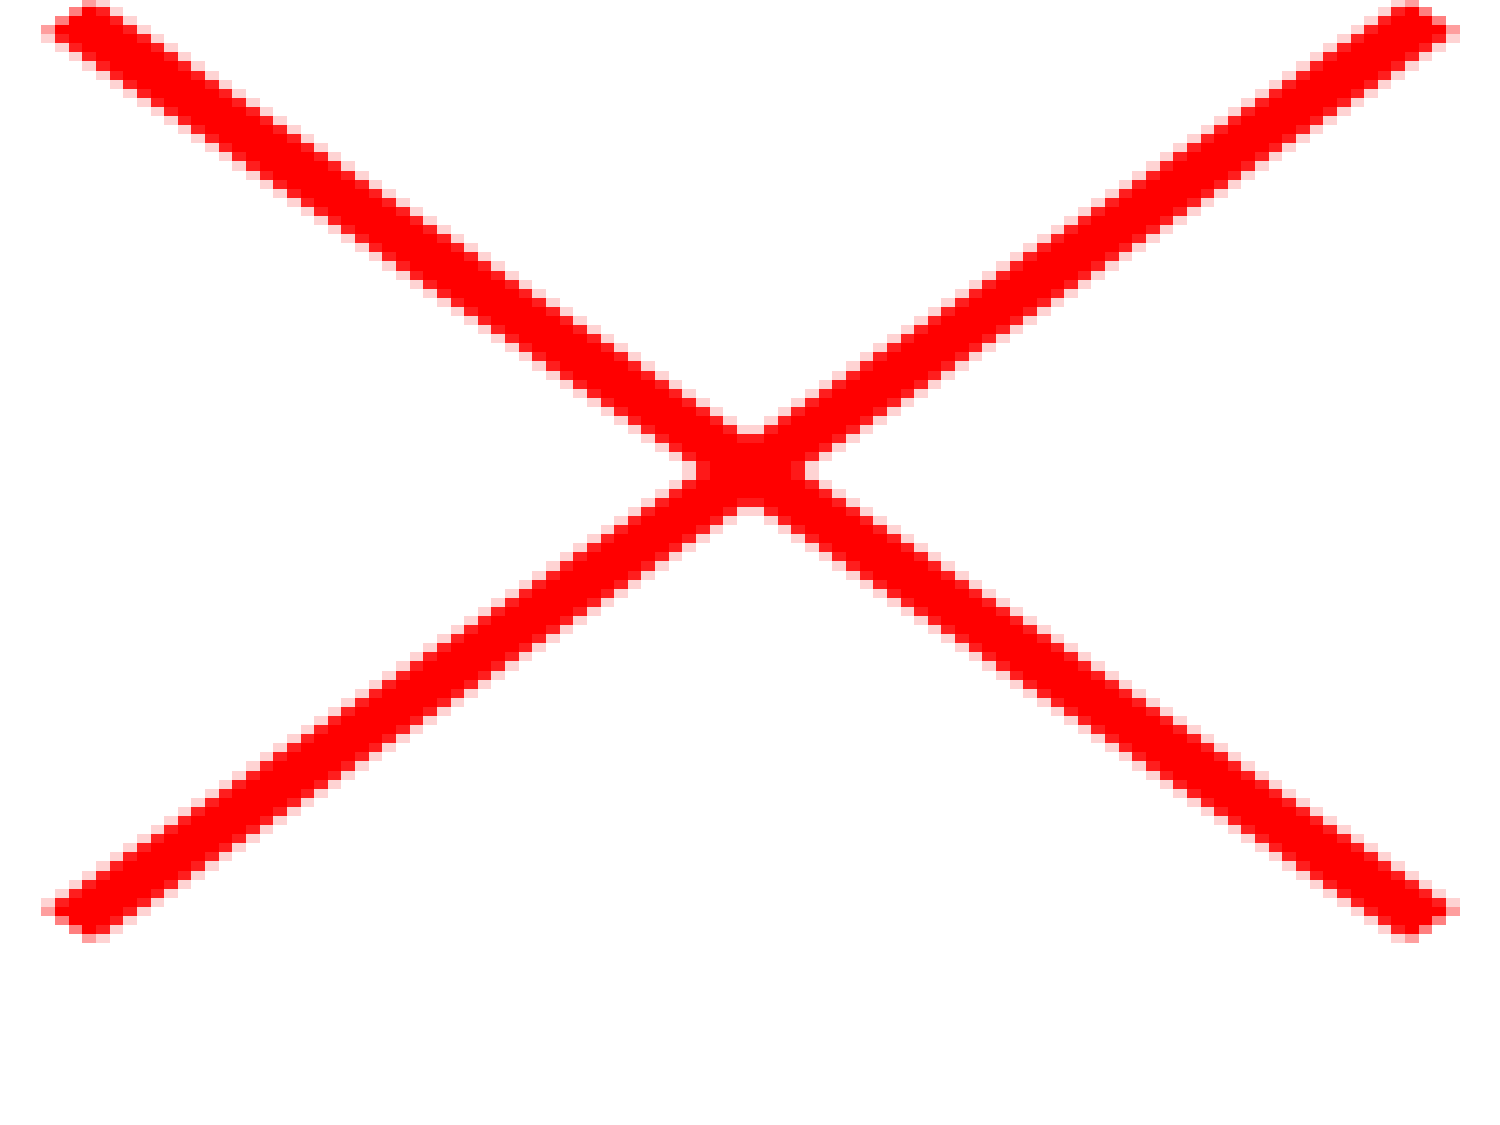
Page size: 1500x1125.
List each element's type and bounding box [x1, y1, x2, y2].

chart [1, 0, 1500, 971]
